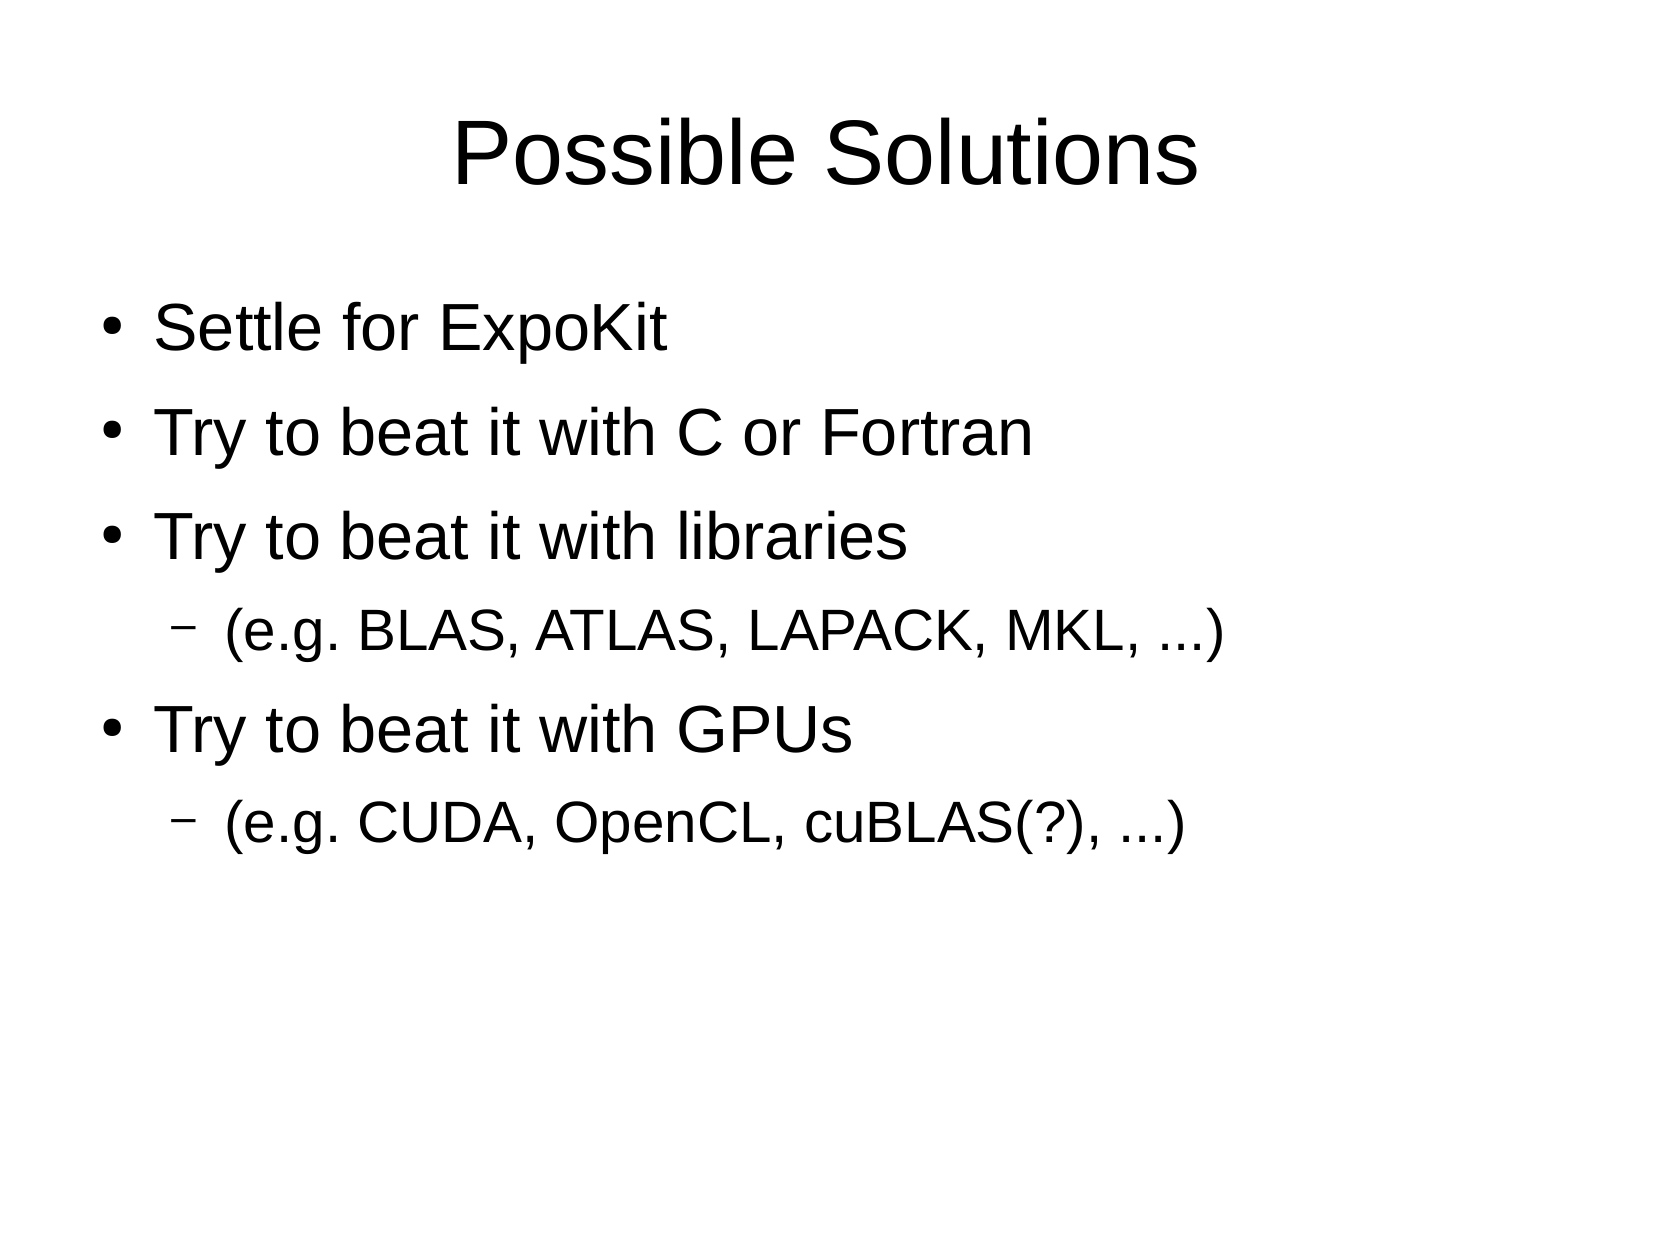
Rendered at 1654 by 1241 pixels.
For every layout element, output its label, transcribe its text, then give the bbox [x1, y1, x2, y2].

list Settle for ExpoKit Try to beat it with C or Fortran Try to beat it with libraries (e.g. BLAS, ATLAS, LAPACK, MKL, ...) Try to beat it with GPUs (e.g. CUDA, OpenCL, cuBLAS(?), ...) [82, 290, 1571, 1010]
title Possible Solutions [82, 49, 1571, 257]
